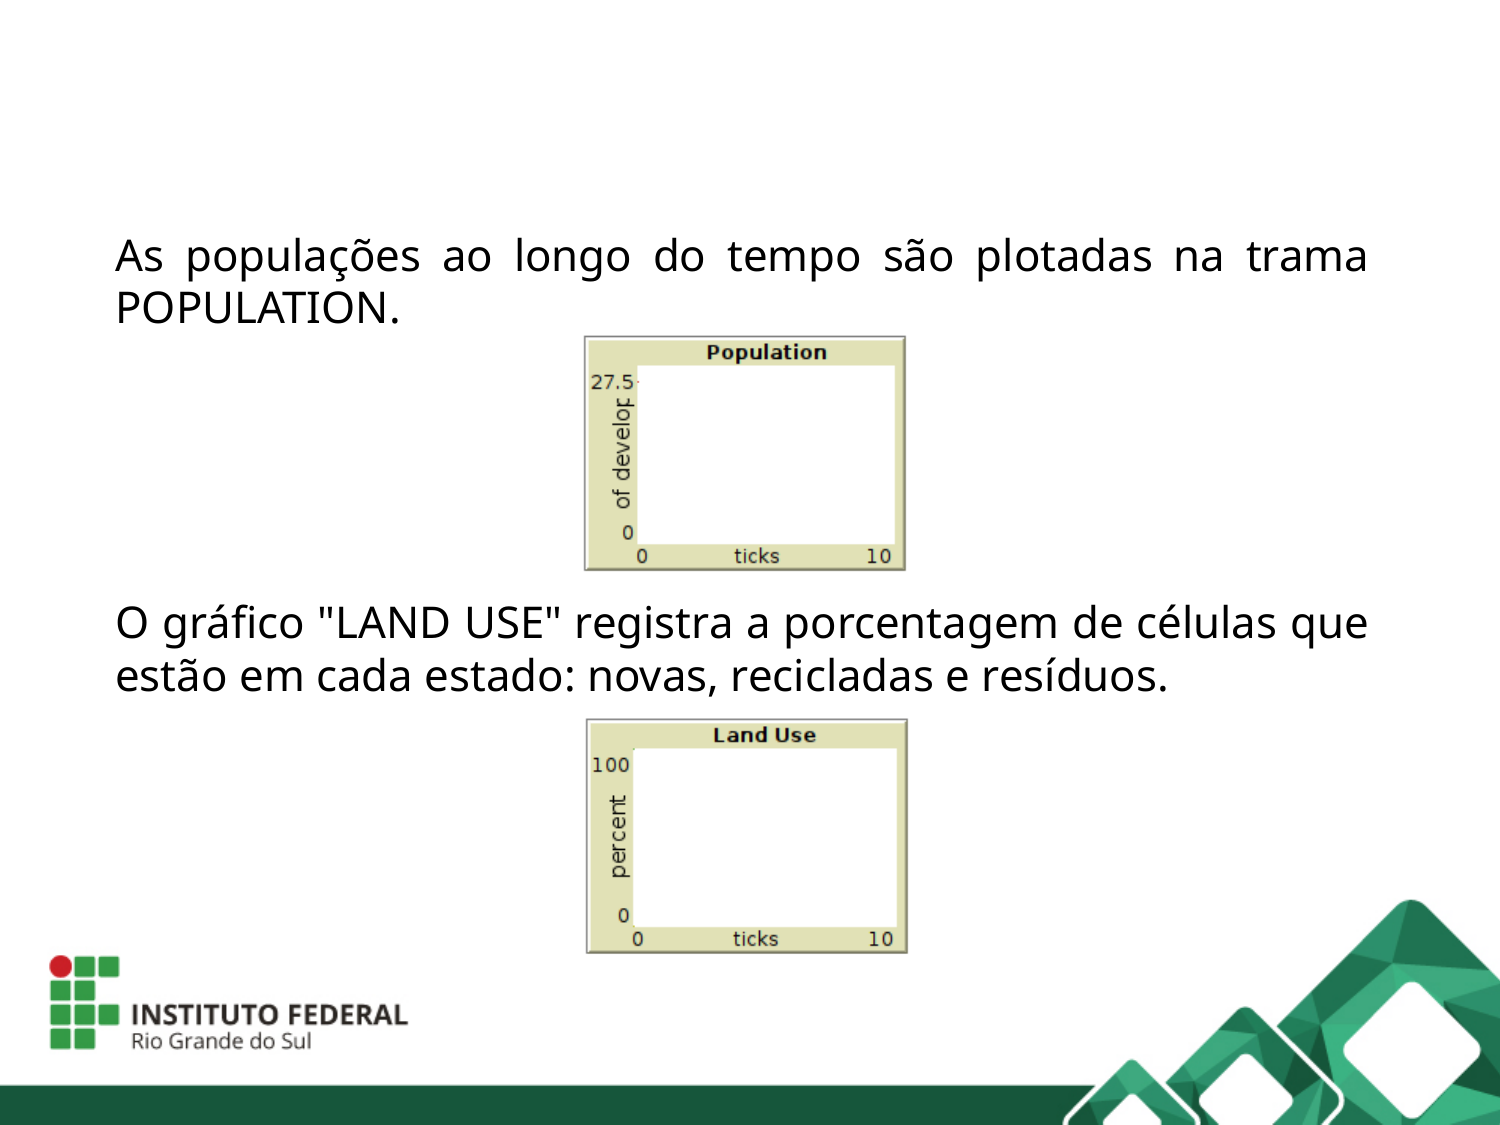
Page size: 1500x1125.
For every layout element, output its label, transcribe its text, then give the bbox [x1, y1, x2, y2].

picture [0, 0, 1500, 1125]
text_box As populações ao longo do tempo são plotadas na trama POPULATION. O gráfico "LAND USE" registra a porcentagem de células que estão em cada estado: novas, recicladas e resíduos. [100, 220, 1424, 813]
